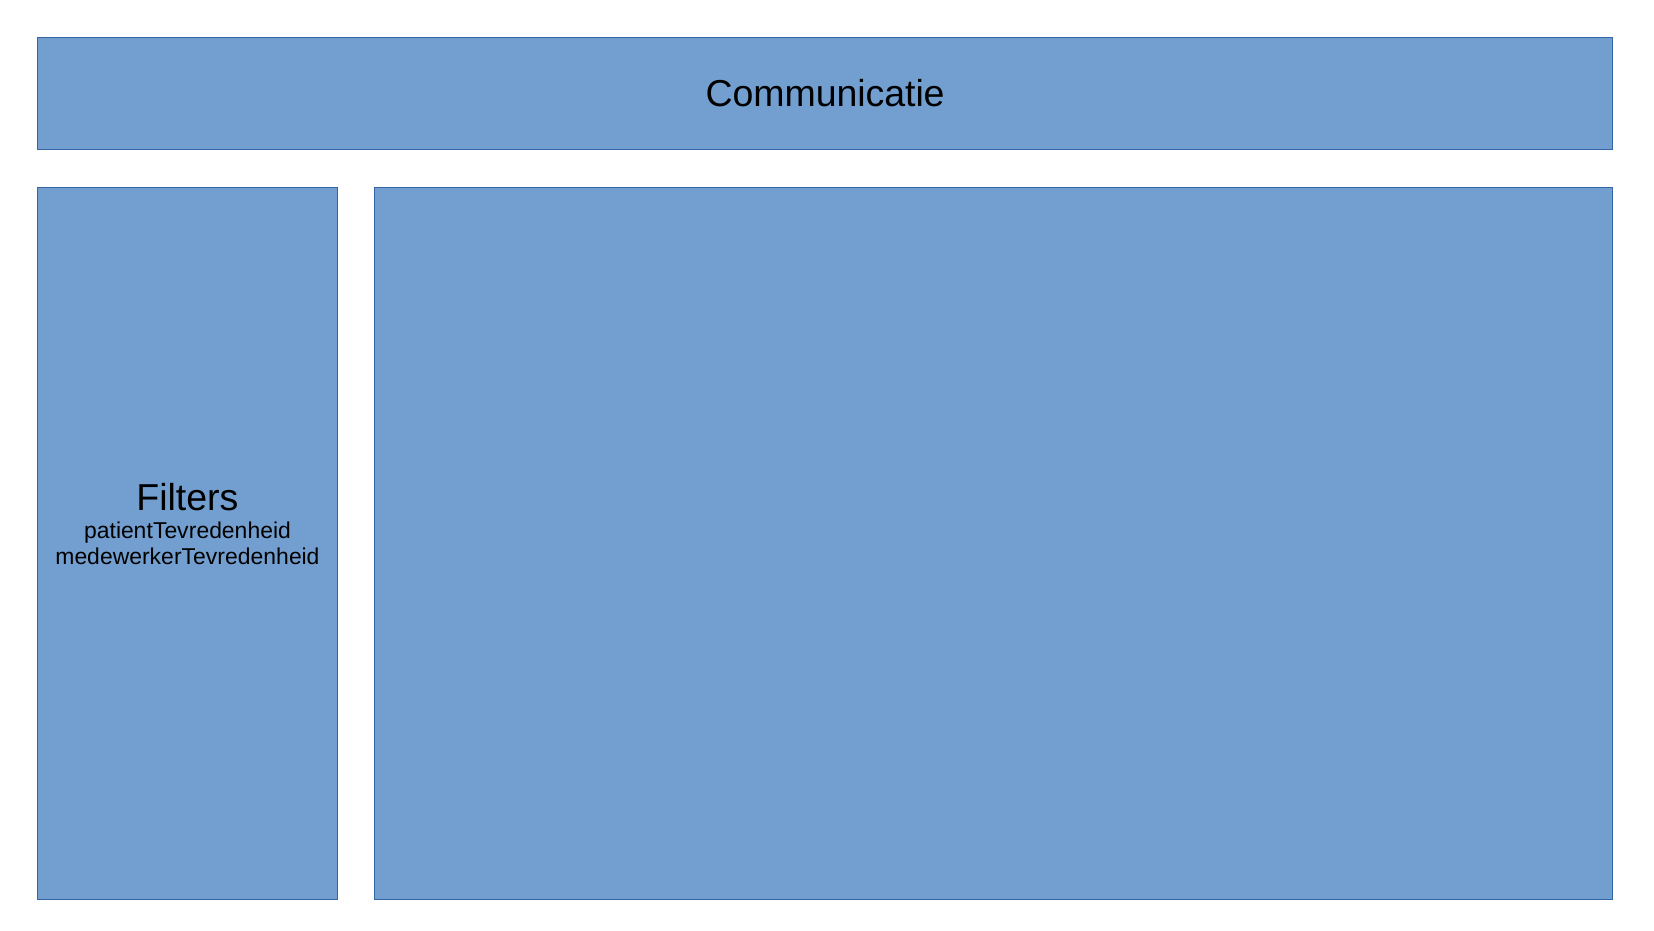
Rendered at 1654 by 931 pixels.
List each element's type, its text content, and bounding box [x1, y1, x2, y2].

text_box Communicatie [37, 37, 1613, 150]
text_box Filters patientTevredenheid medewerkerTevredenheid [37, 187, 338, 900]
text_box [374, 187, 1613, 900]
